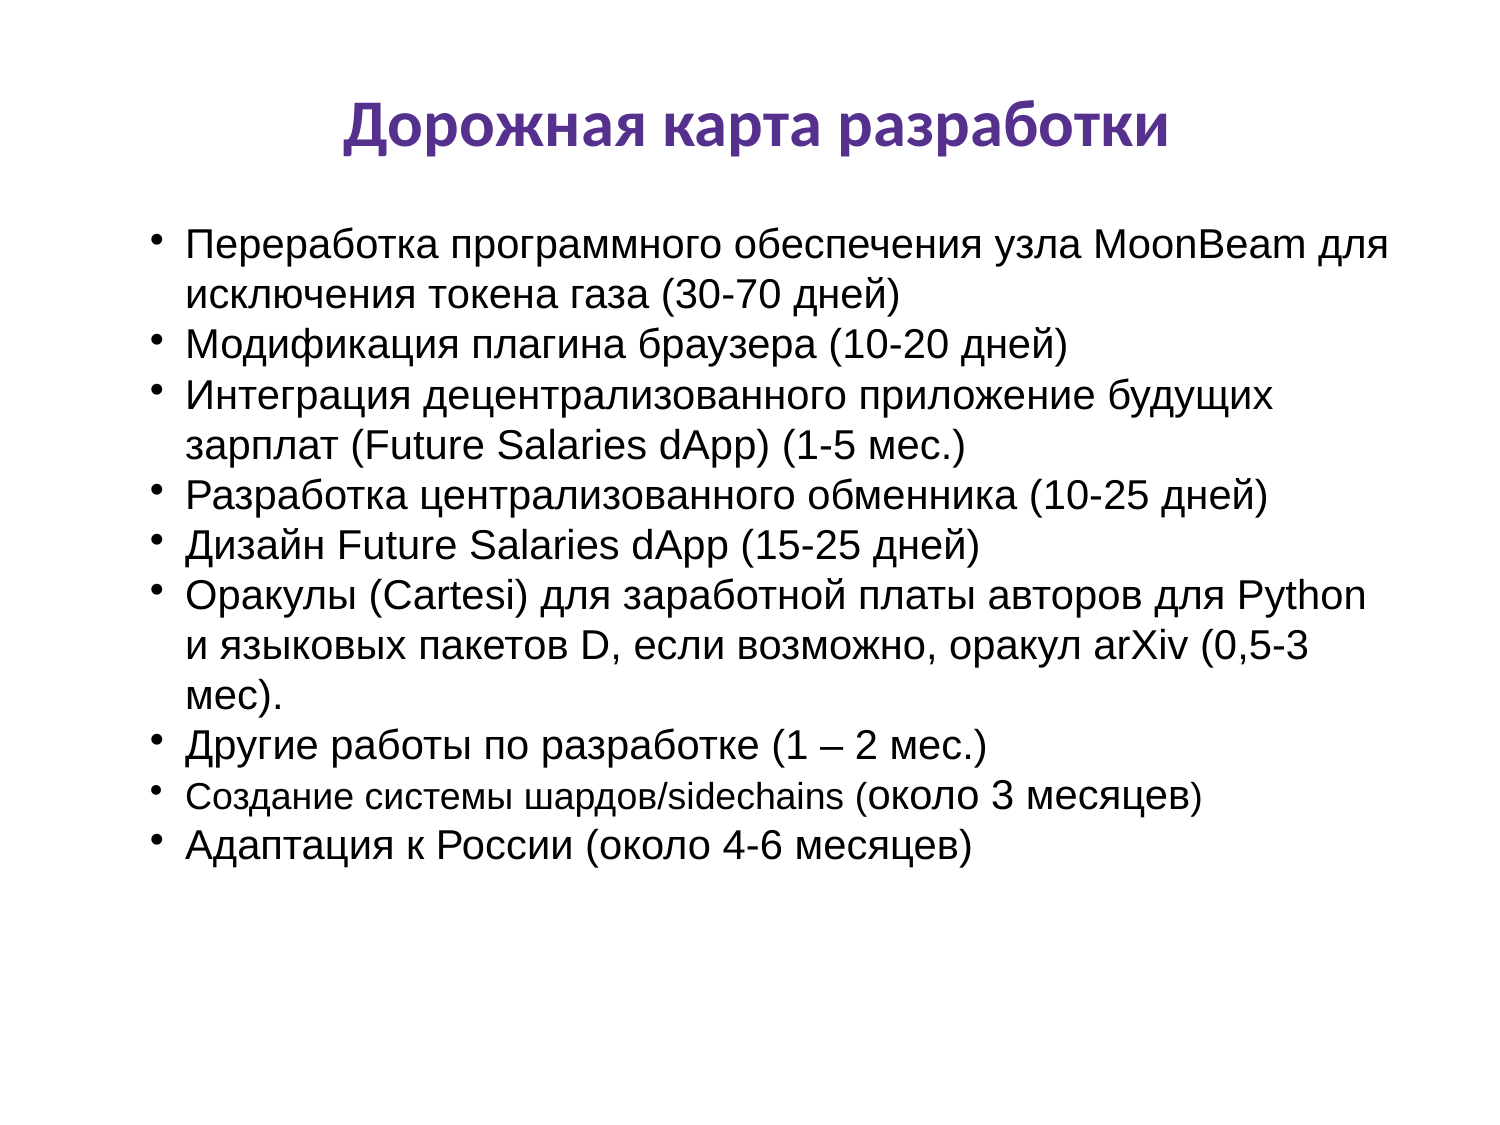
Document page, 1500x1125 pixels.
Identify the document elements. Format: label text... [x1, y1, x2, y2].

text_box Дорожная карта разработки [120, 43, 1395, 196]
text_box Переработка программного обеспечения узла MoonBeam для исключения токена газа (30-70 дней) Модификация плагина браузера (10-20 дней) Интеграция децентрализованного приложение будущих зарплат (Future Salaries dApp) (1-5 мес.) Разработка централизованного обменника (10-25 дней) Дизайн Future Salaries dApp (15-25 дней) Оракулы (Cartesi) для заработной платы авторов для Python и языковых пакетов D, если возможно, оракул arXiv (0,5-3 мес). Другие работы по разработке (1 – 2 мес.) Создание системы шардов/sidechains (около 3 месяцев) Адаптация к России (около 4-6 месяцев) [134, 209, 1410, 1053]
